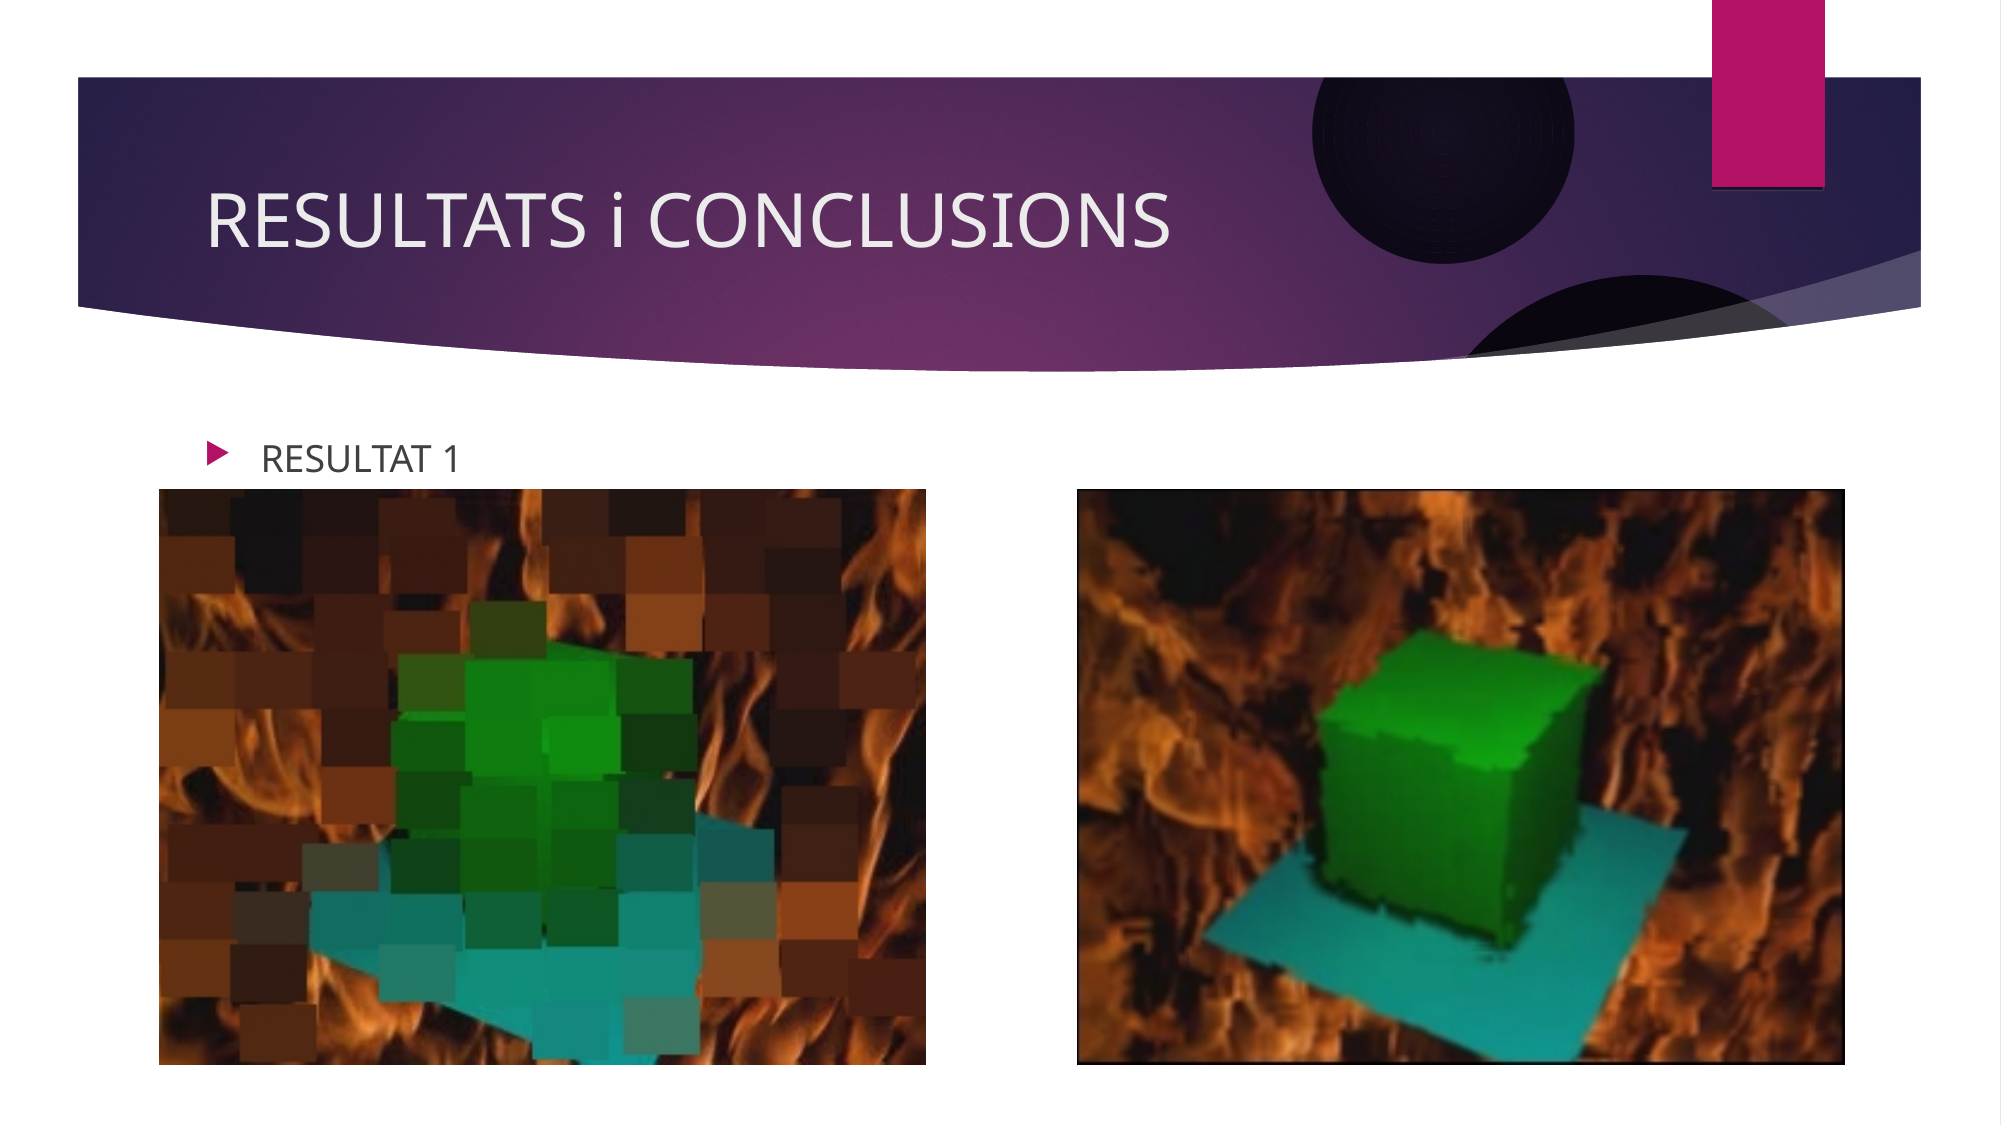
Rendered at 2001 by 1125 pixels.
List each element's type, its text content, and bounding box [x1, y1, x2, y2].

picture [159, 489, 926, 1065]
list RESULTAT 1 [189, 427, 1638, 988]
title RESULTATS i CONCLUSIONS [189, 159, 1627, 276]
picture [1077, 489, 1845, 1065]
